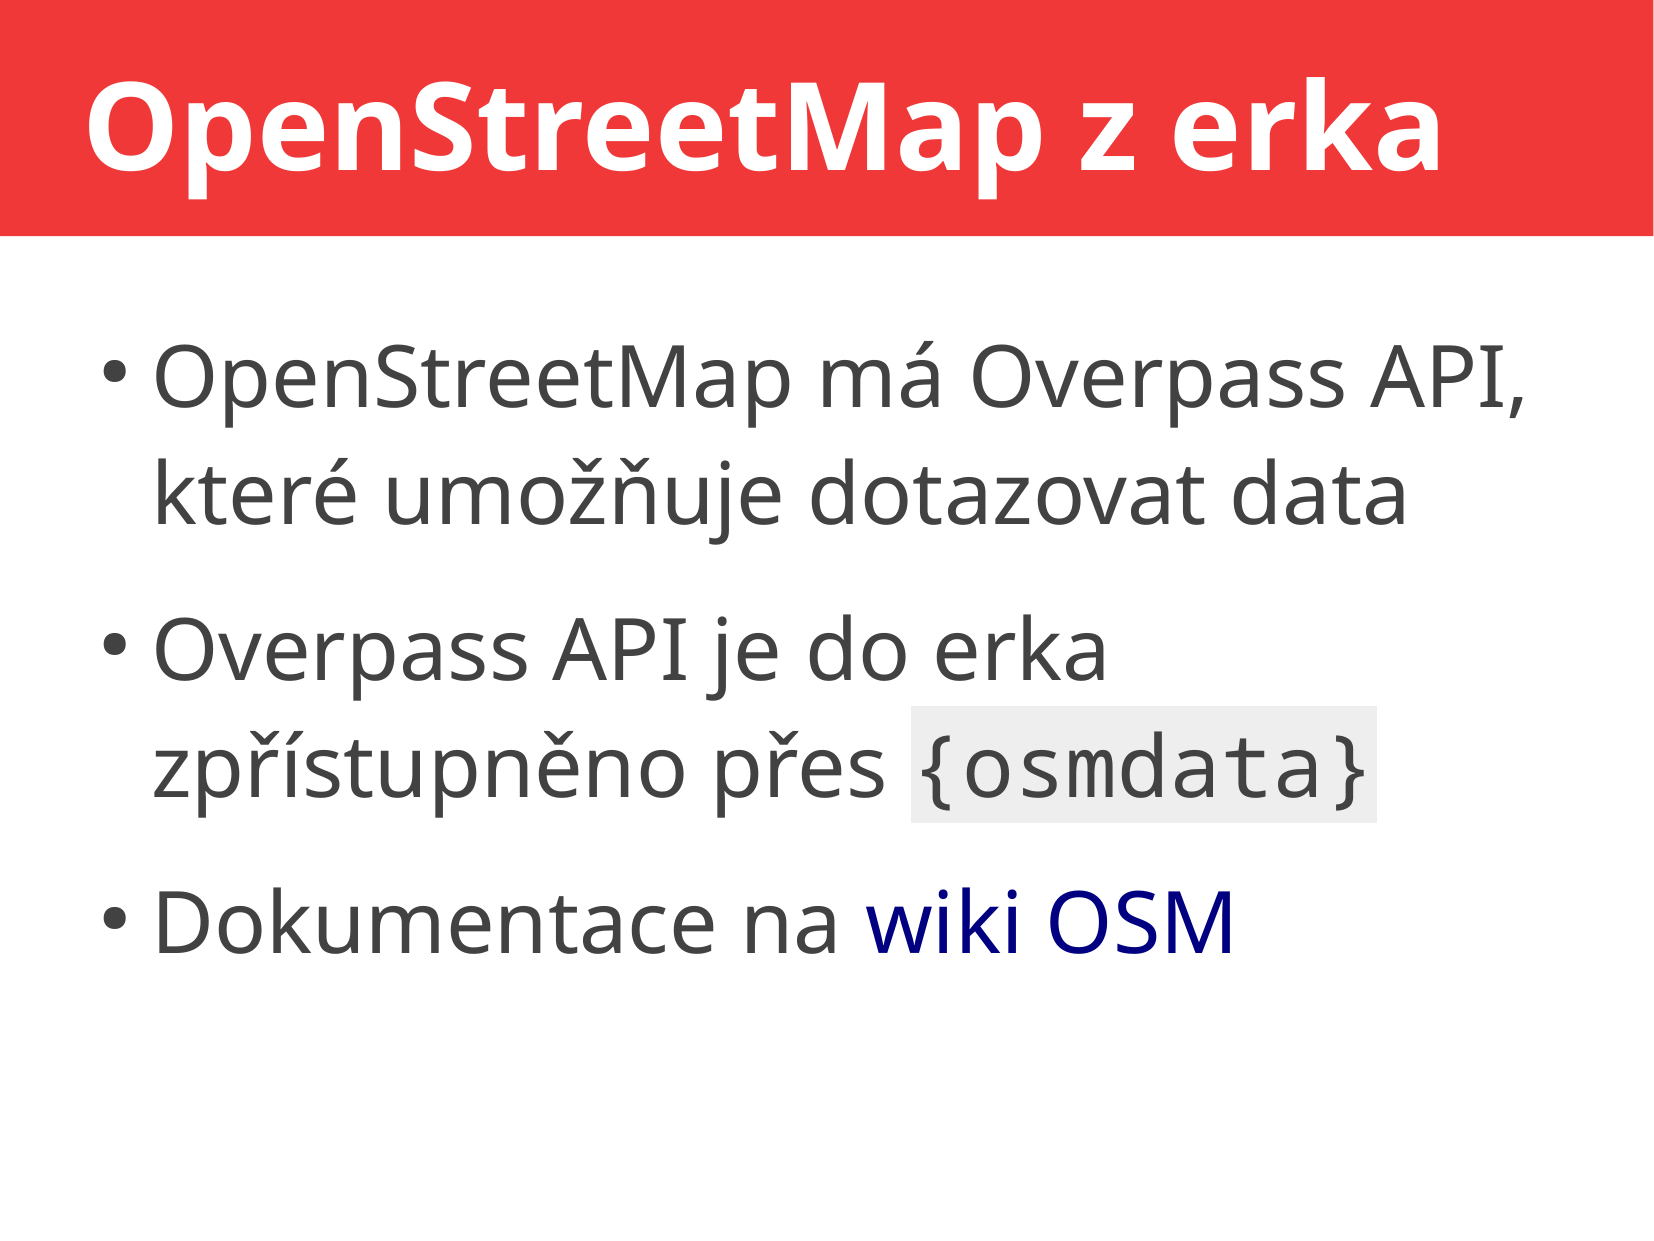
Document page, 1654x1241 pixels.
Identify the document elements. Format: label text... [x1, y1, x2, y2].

title OpenStreetMap z erka [82, 19, 1571, 227]
list OpenStreetMap má Overpass API, které umožňuje dotazovat data Overpass API je do erka zpřístupněno přes {osmdata} Dokumentace na wiki OSM [82, 314, 1563, 1080]
